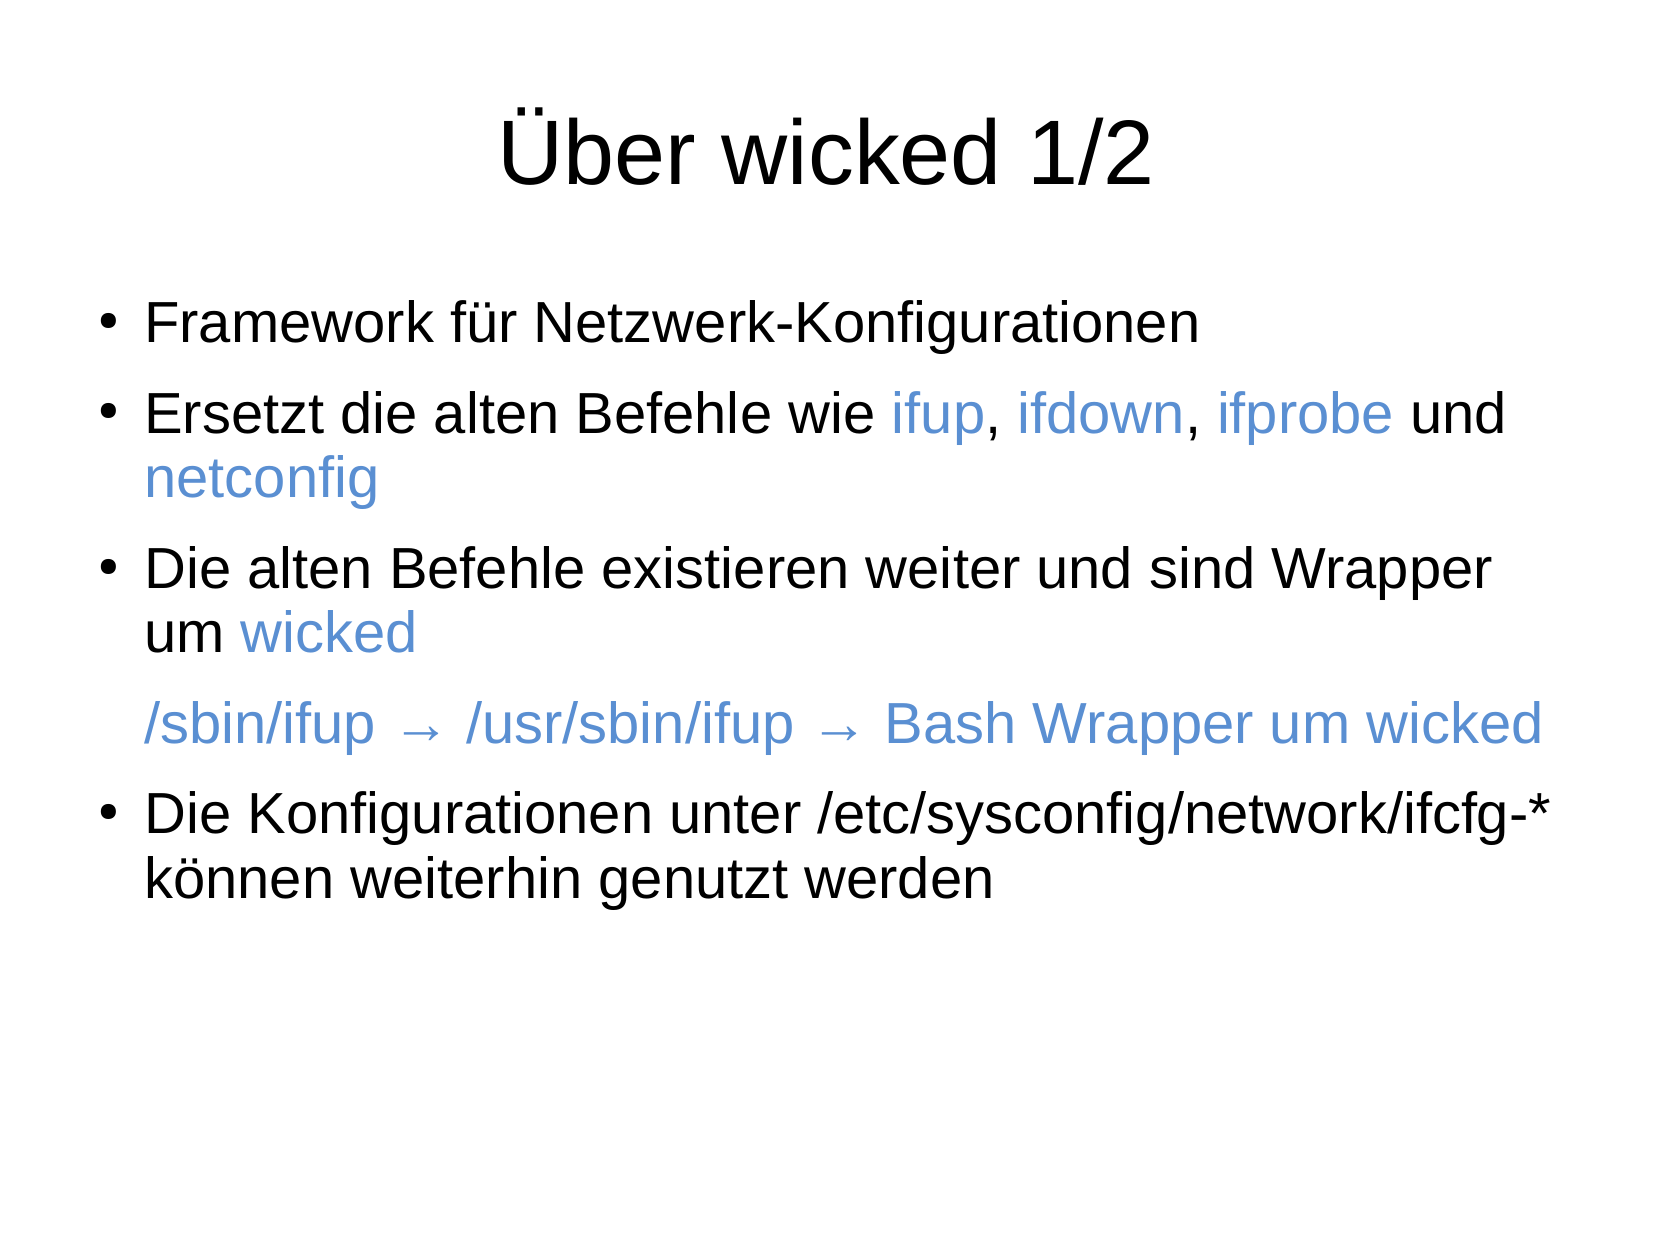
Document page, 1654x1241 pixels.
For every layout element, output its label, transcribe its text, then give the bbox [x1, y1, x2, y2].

list Framework für Netzwerk-Konfigurationen Ersetzt die alten Befehle wie ifup, ifdown, ifprobe und netconfig Die alten Befehle existieren weiter und sind Wrapper um wicked /sbin/ifup → /usr/sbin/ifup → Bash Wrapper um wicked Die Konfigurationen unter /etc/sysconfig/network/ifcfg-* können weiterhin genutzt werden [82, 290, 1571, 1010]
title Über wicked 1/2 [82, 49, 1571, 257]
